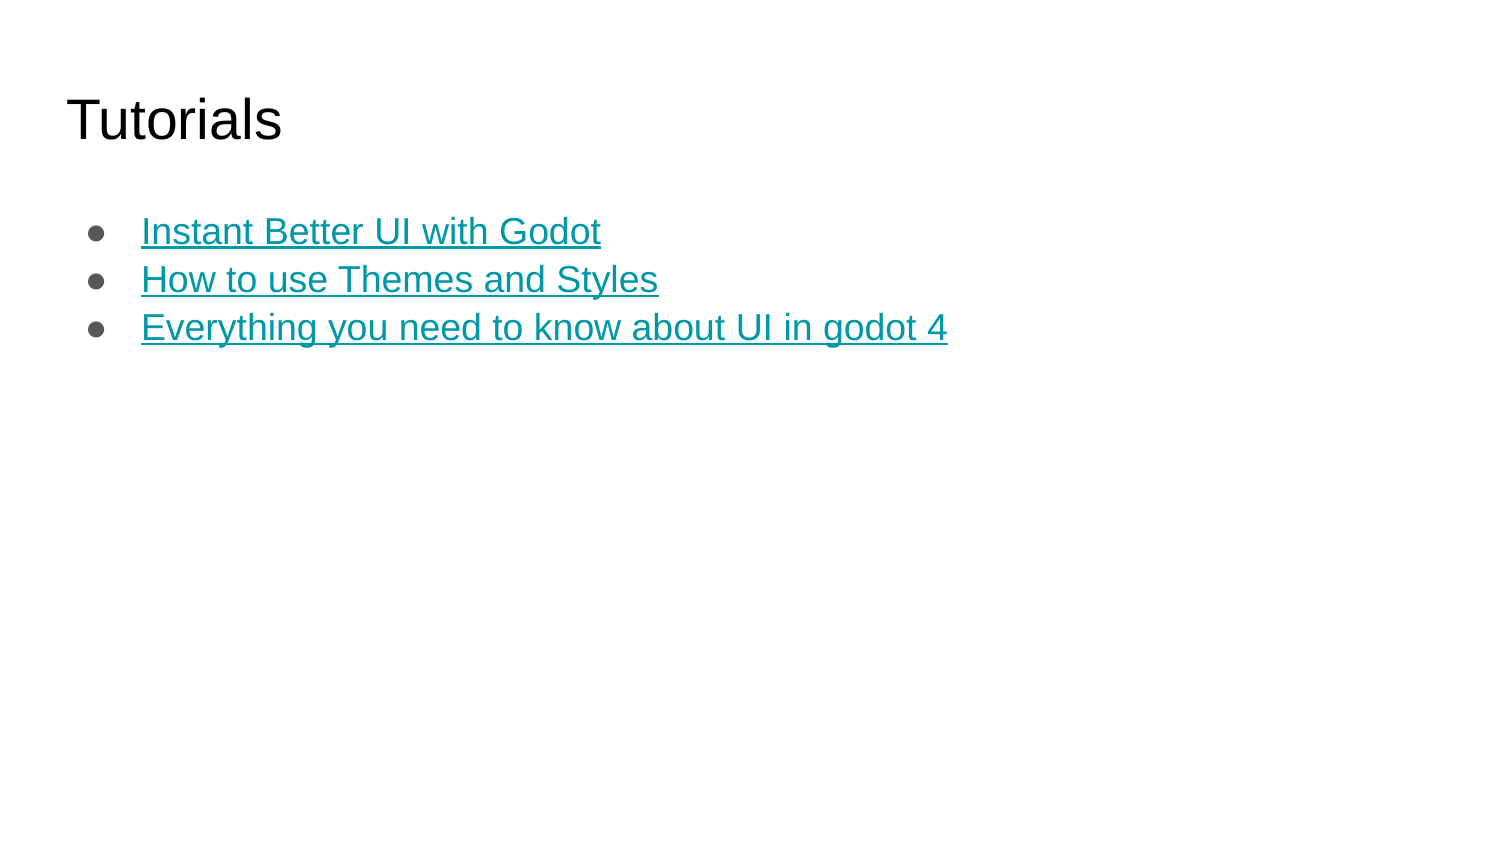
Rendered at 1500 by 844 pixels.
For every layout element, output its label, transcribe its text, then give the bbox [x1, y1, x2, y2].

title Tutorials [51, 72, 1449, 167]
list Instant Better UI with Godot How to use Themes and Styles Everything you need to know about UI in godot 4 [51, 189, 1449, 750]
